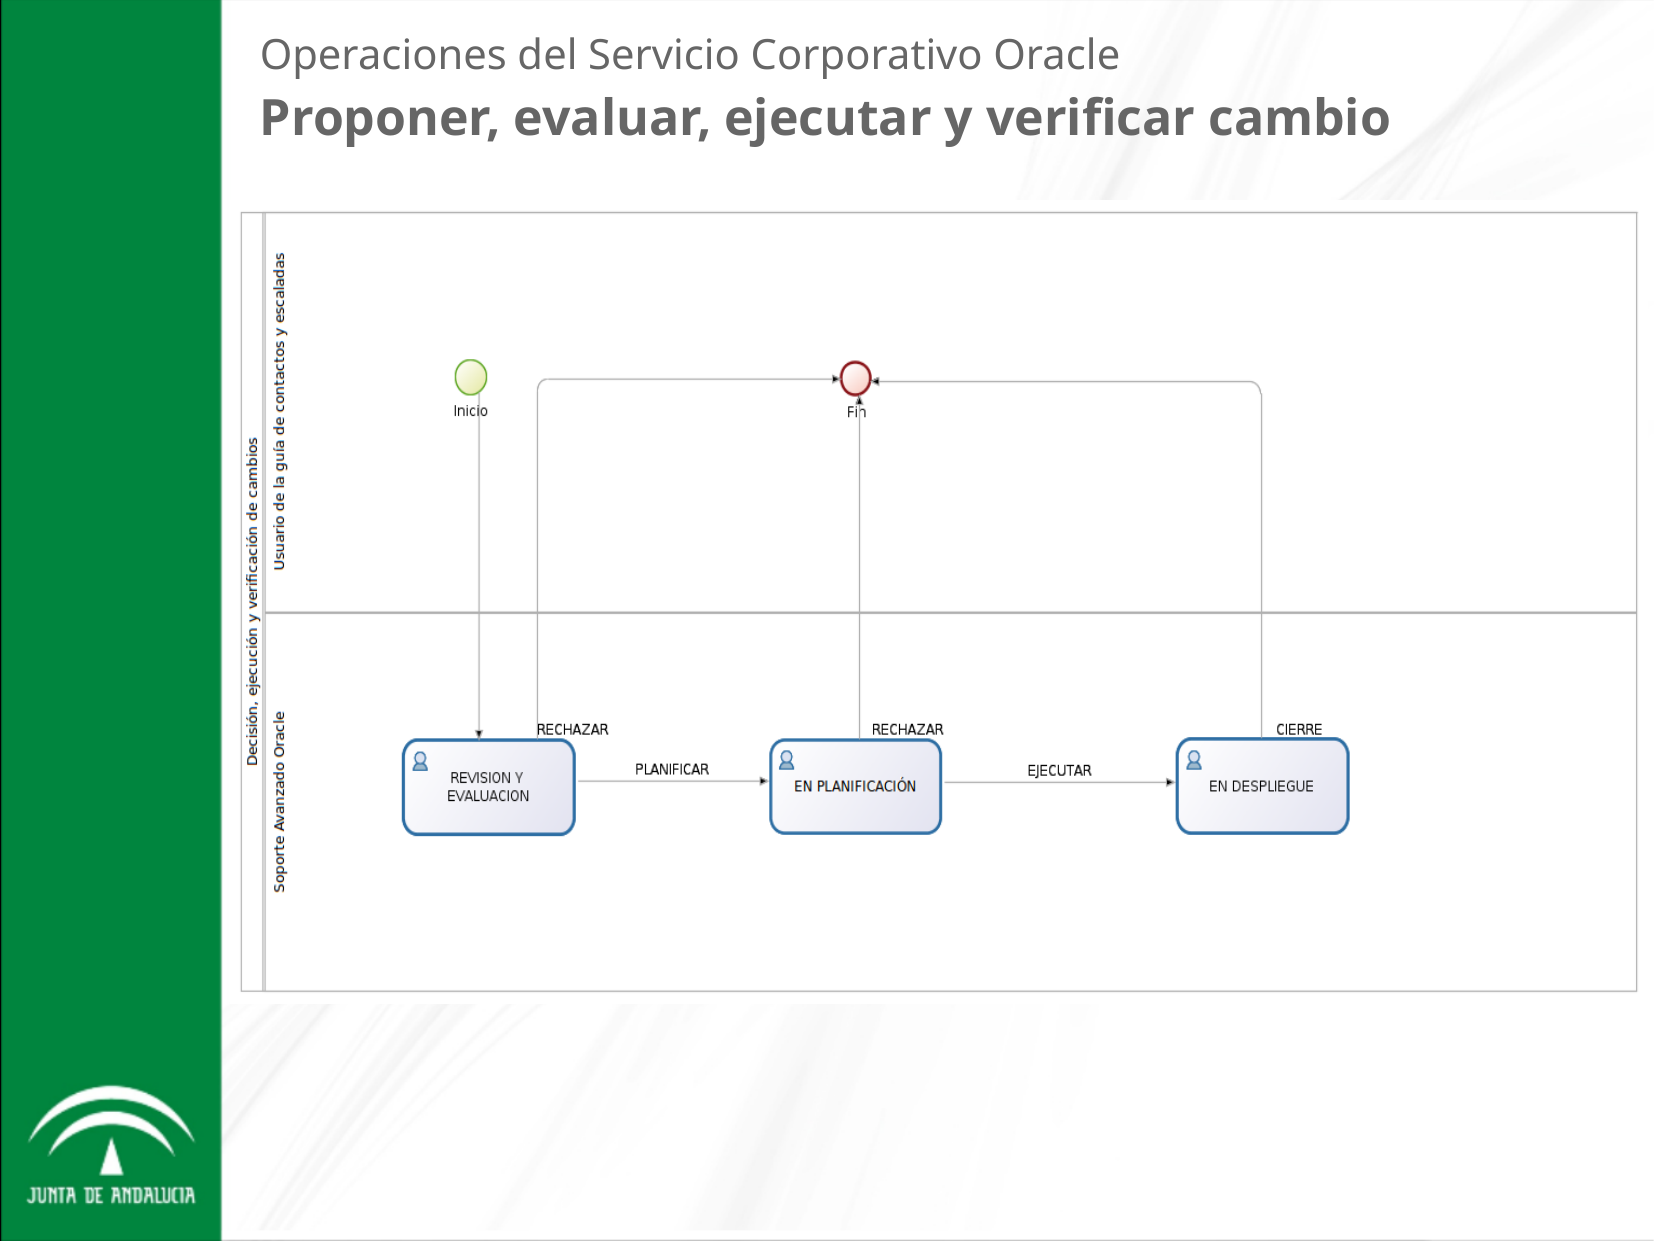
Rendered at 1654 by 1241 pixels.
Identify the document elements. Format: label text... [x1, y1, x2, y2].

title Operaciones del Servicio Corporativo Oracle Proponer, evaluar, ejecutar y verificar cambio [259, 35, 1577, 139]
picture [0, 0, 1654, 1241]
